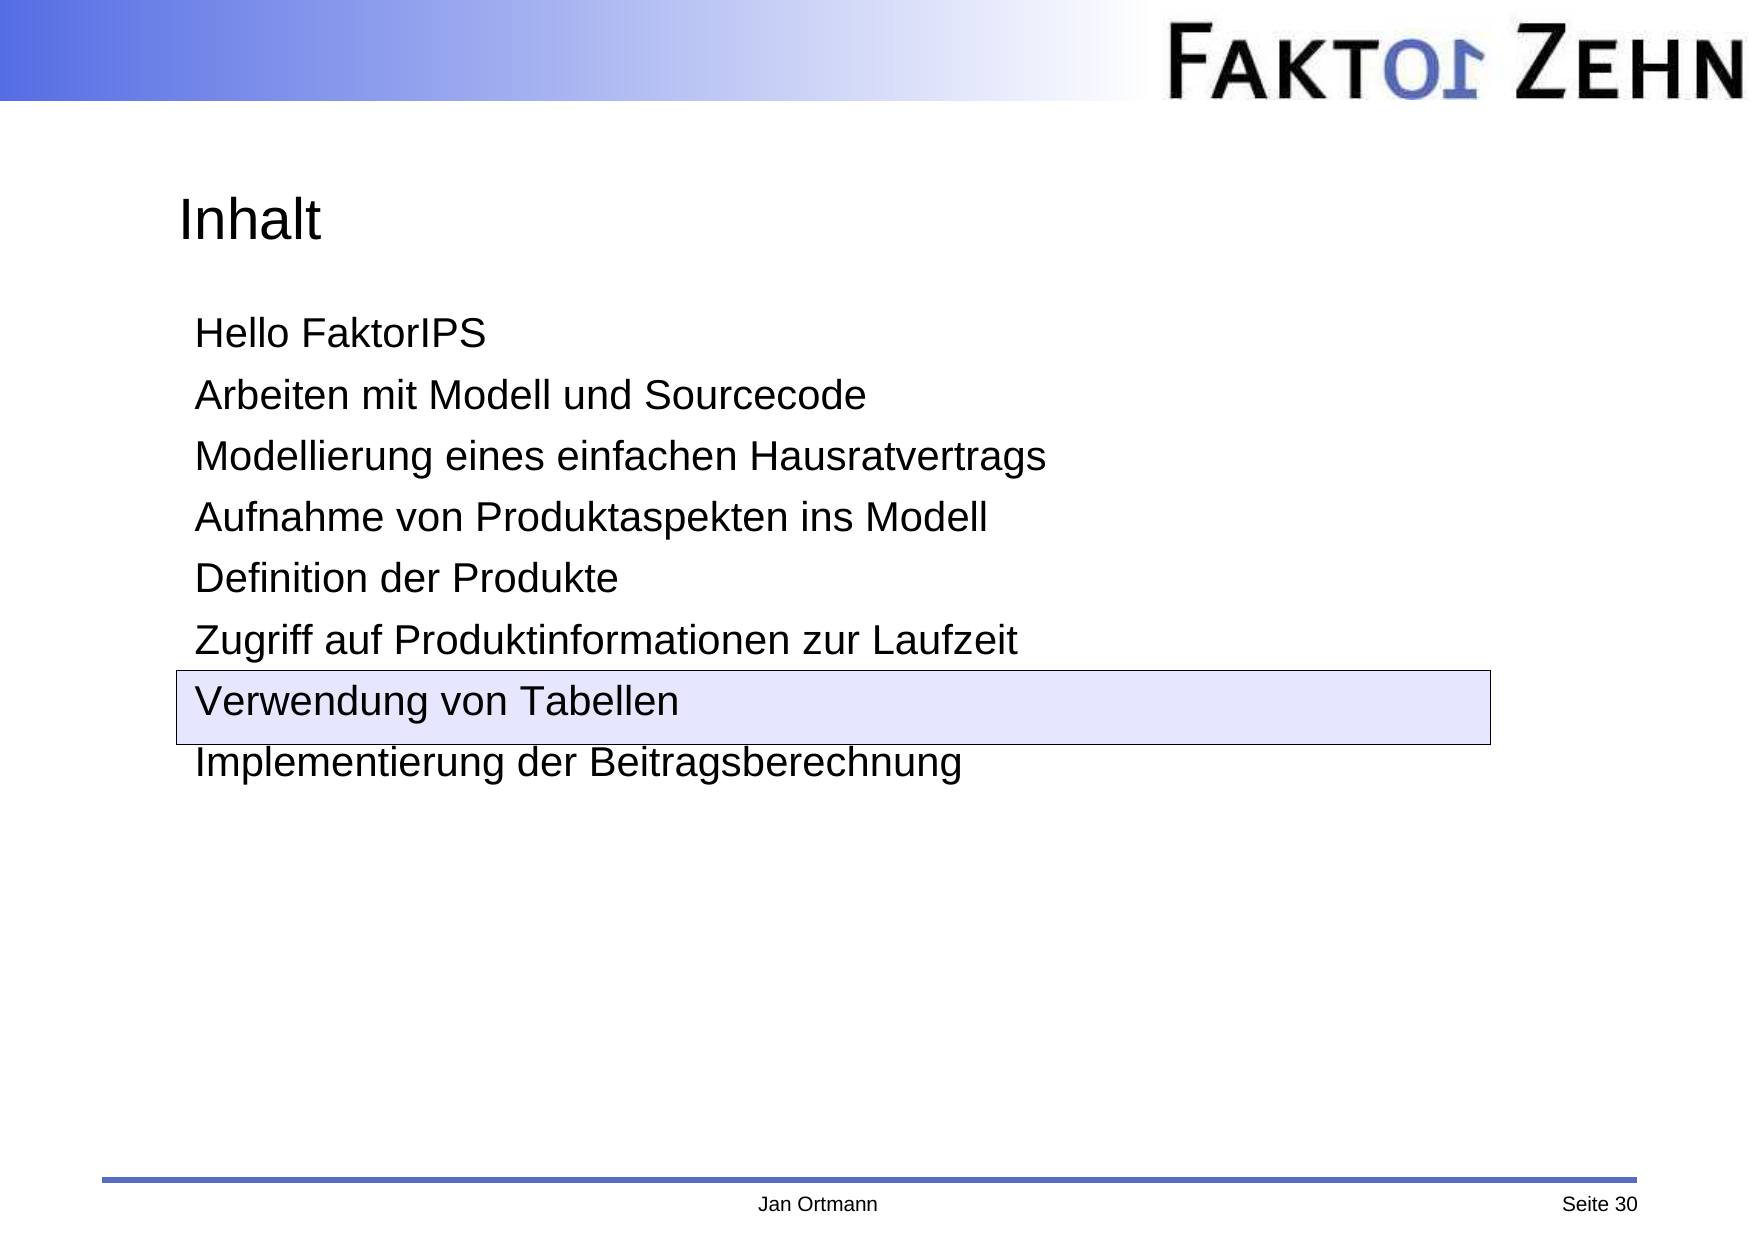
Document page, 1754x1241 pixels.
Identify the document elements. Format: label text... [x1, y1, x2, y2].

picture [1162, 7, 1752, 100]
title Inhalt [178, 142, 1576, 296]
list Hello FaktorIPS Arbeiten mit Modell und Sourcecode Modellierung eines einfachen Hausratvertrags Aufnahme von Produktaspekten ins Modell Definition der Produkte Zugriff auf Produktinformationen zur Laufzeit Verwendung von Tabellen Implementierung der Beitragsberechnung [176, 310, 1574, 1078]
